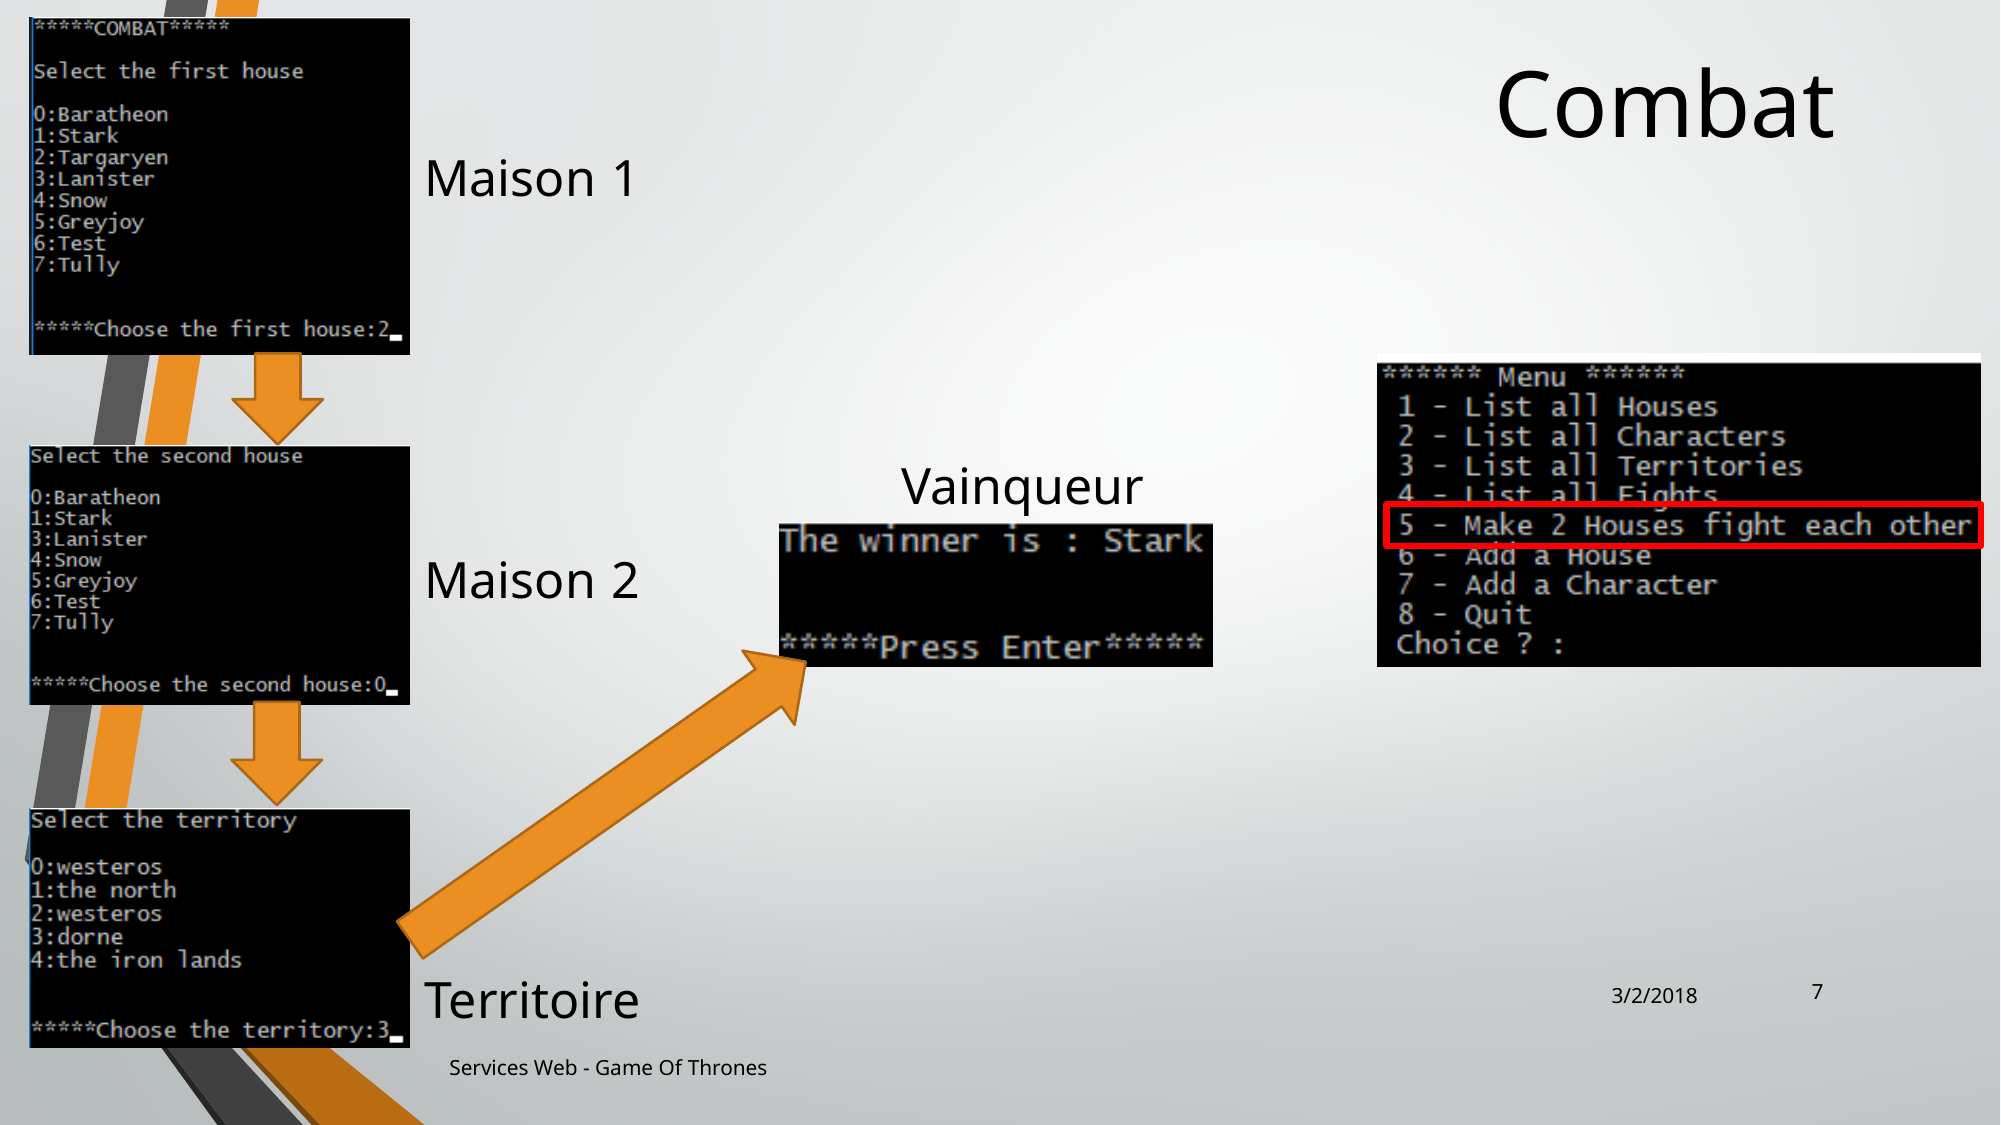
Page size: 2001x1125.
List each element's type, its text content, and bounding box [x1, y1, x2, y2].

picture [29, 446, 410, 705]
picture [779, 522, 1213, 667]
picture [1390, 507, 1978, 543]
text_box [232, 353, 324, 445]
text_box ‹#› [1796, 962, 1887, 1023]
text_box Territoire [409, 961, 664, 1038]
picture [29, 808, 410, 1048]
title Combat [1346, 37, 1984, 155]
picture [29, 17, 410, 355]
text_box [396, 650, 806, 959]
text_box 3/2/2018 [1596, 965, 1785, 1025]
text_box Maison 2 [409, 532, 664, 619]
text_box Services Web - Game Of Thrones [434, 1037, 1597, 1098]
picture [1377, 353, 1981, 667]
text_box [231, 701, 323, 806]
text_box Vainqueur [886, 446, 1181, 523]
text_box Maison 1 [409, 131, 664, 217]
